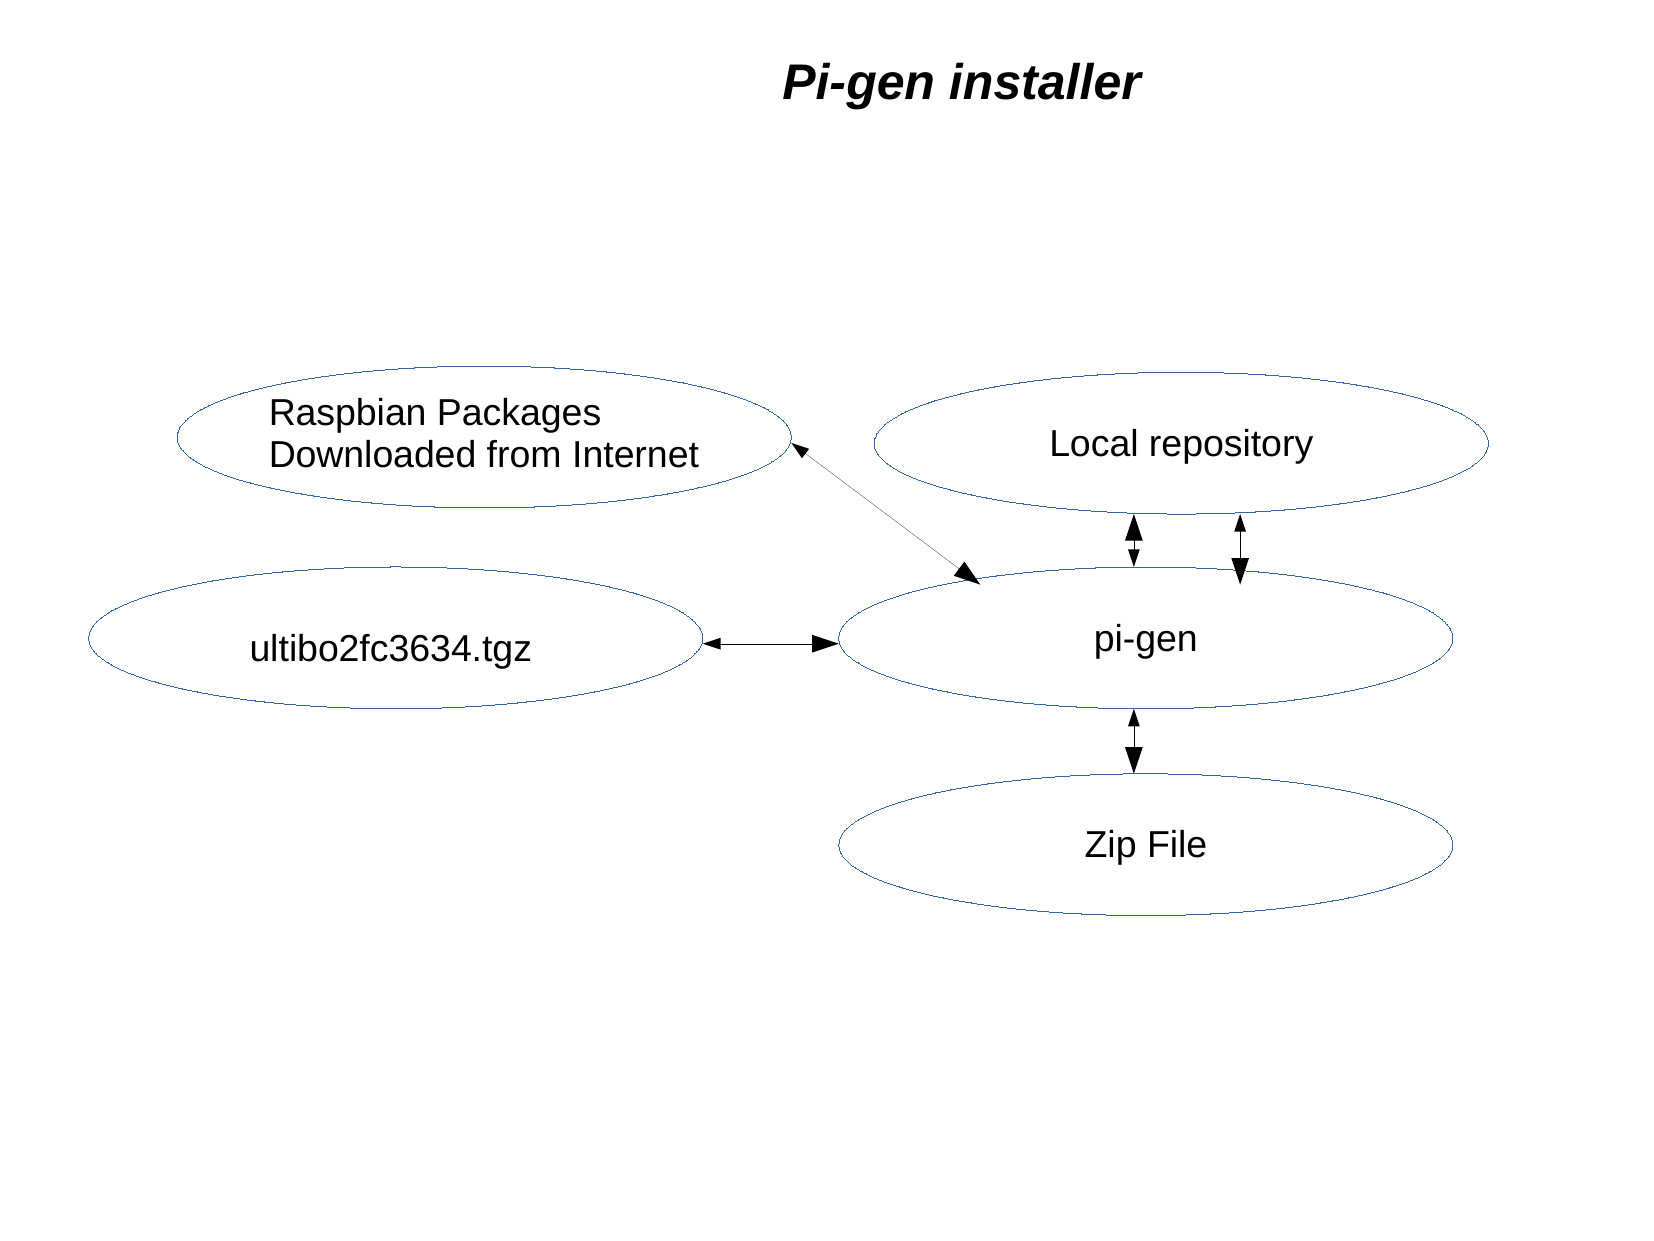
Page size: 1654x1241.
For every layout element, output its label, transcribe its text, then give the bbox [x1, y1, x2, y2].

text_box [285, 366, 684, 383]
text_box Raspbian Packages Downloaded from Internet [253, 383, 715, 525]
text_box ultibo2fc3634.tgz [234, 620, 548, 678]
text_box Local repository [874, 372, 1489, 515]
text_box Pi-gen installer [767, 47, 1167, 118]
text_box [715, 390, 792, 484]
text_box pi-gen [838, 567, 1453, 709]
text_box [88, 566, 703, 709]
text_box Zip File [838, 773, 1453, 916]
text_box [177, 390, 253, 484]
